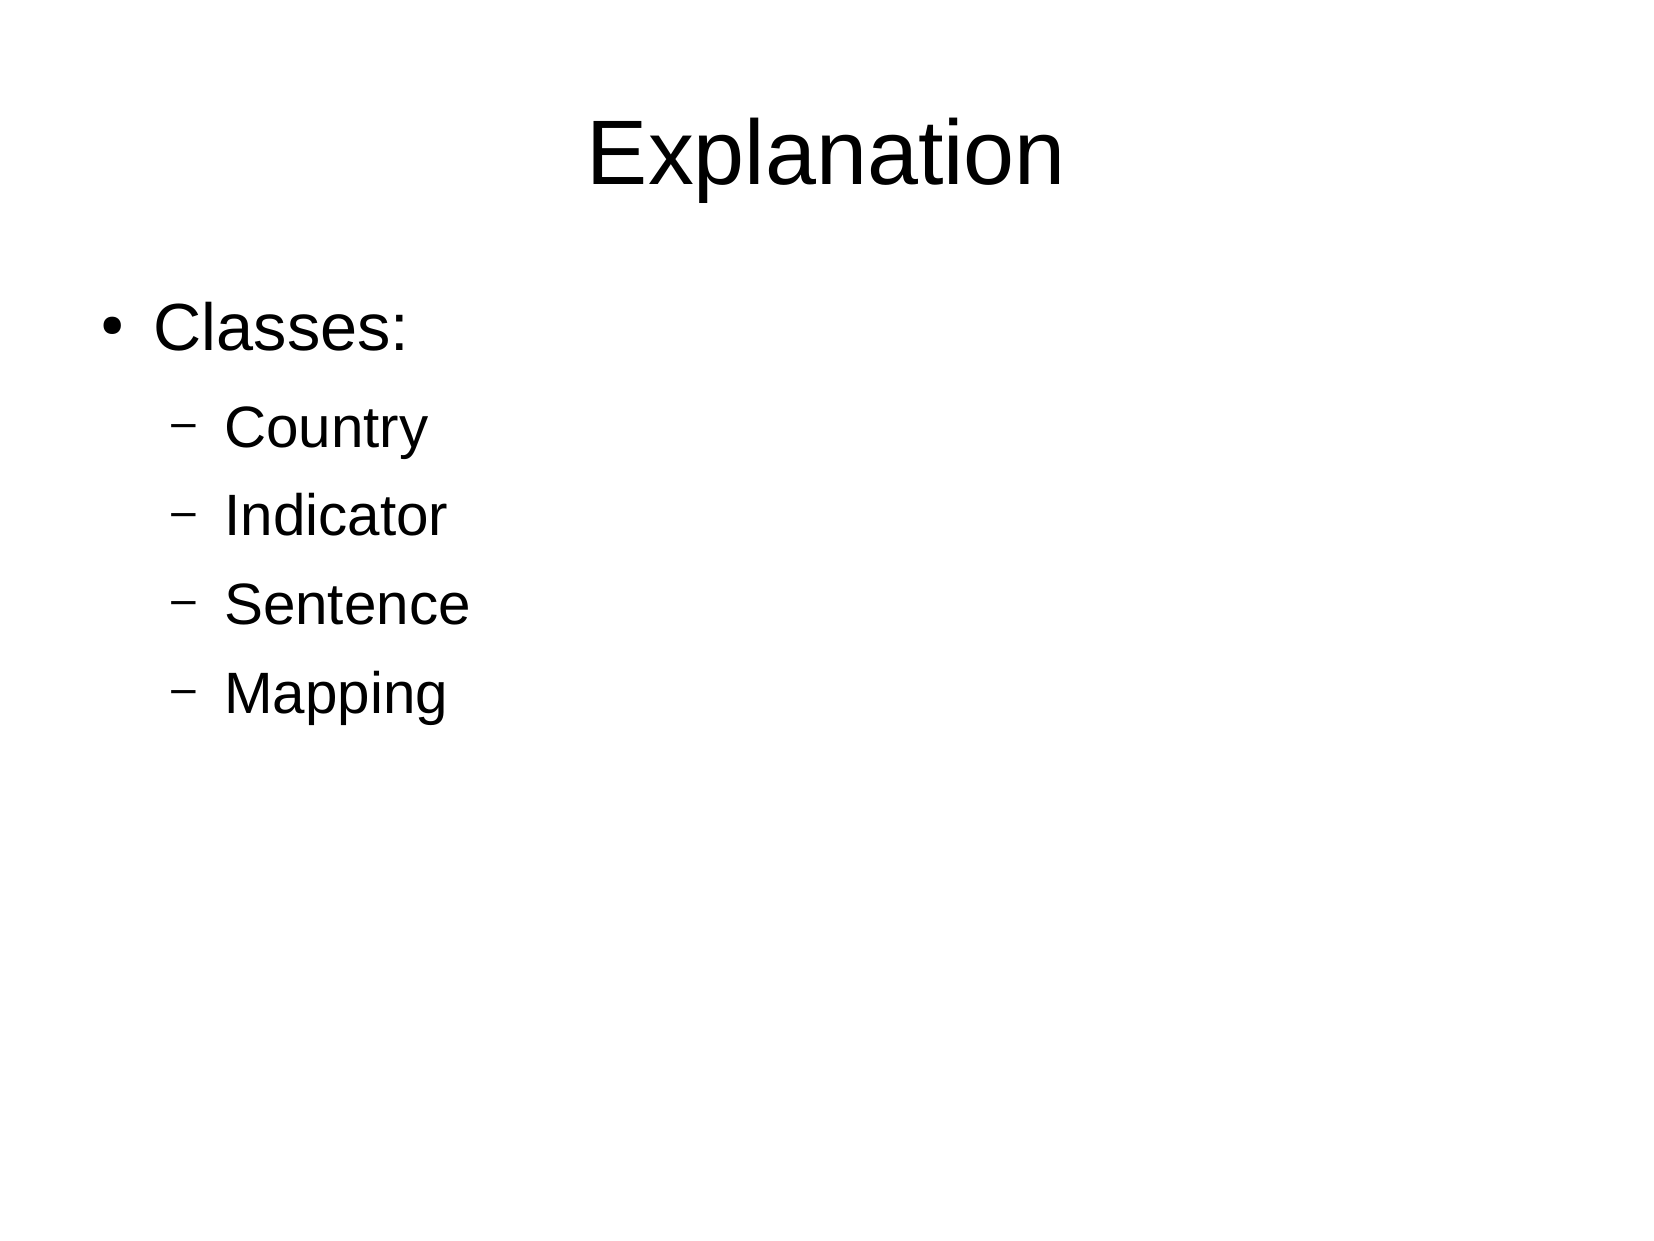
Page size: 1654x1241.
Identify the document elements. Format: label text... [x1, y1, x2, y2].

title Explanation [82, 49, 1571, 257]
list Classes: Country Indicator Sentence Mapping [82, 290, 1538, 1010]
